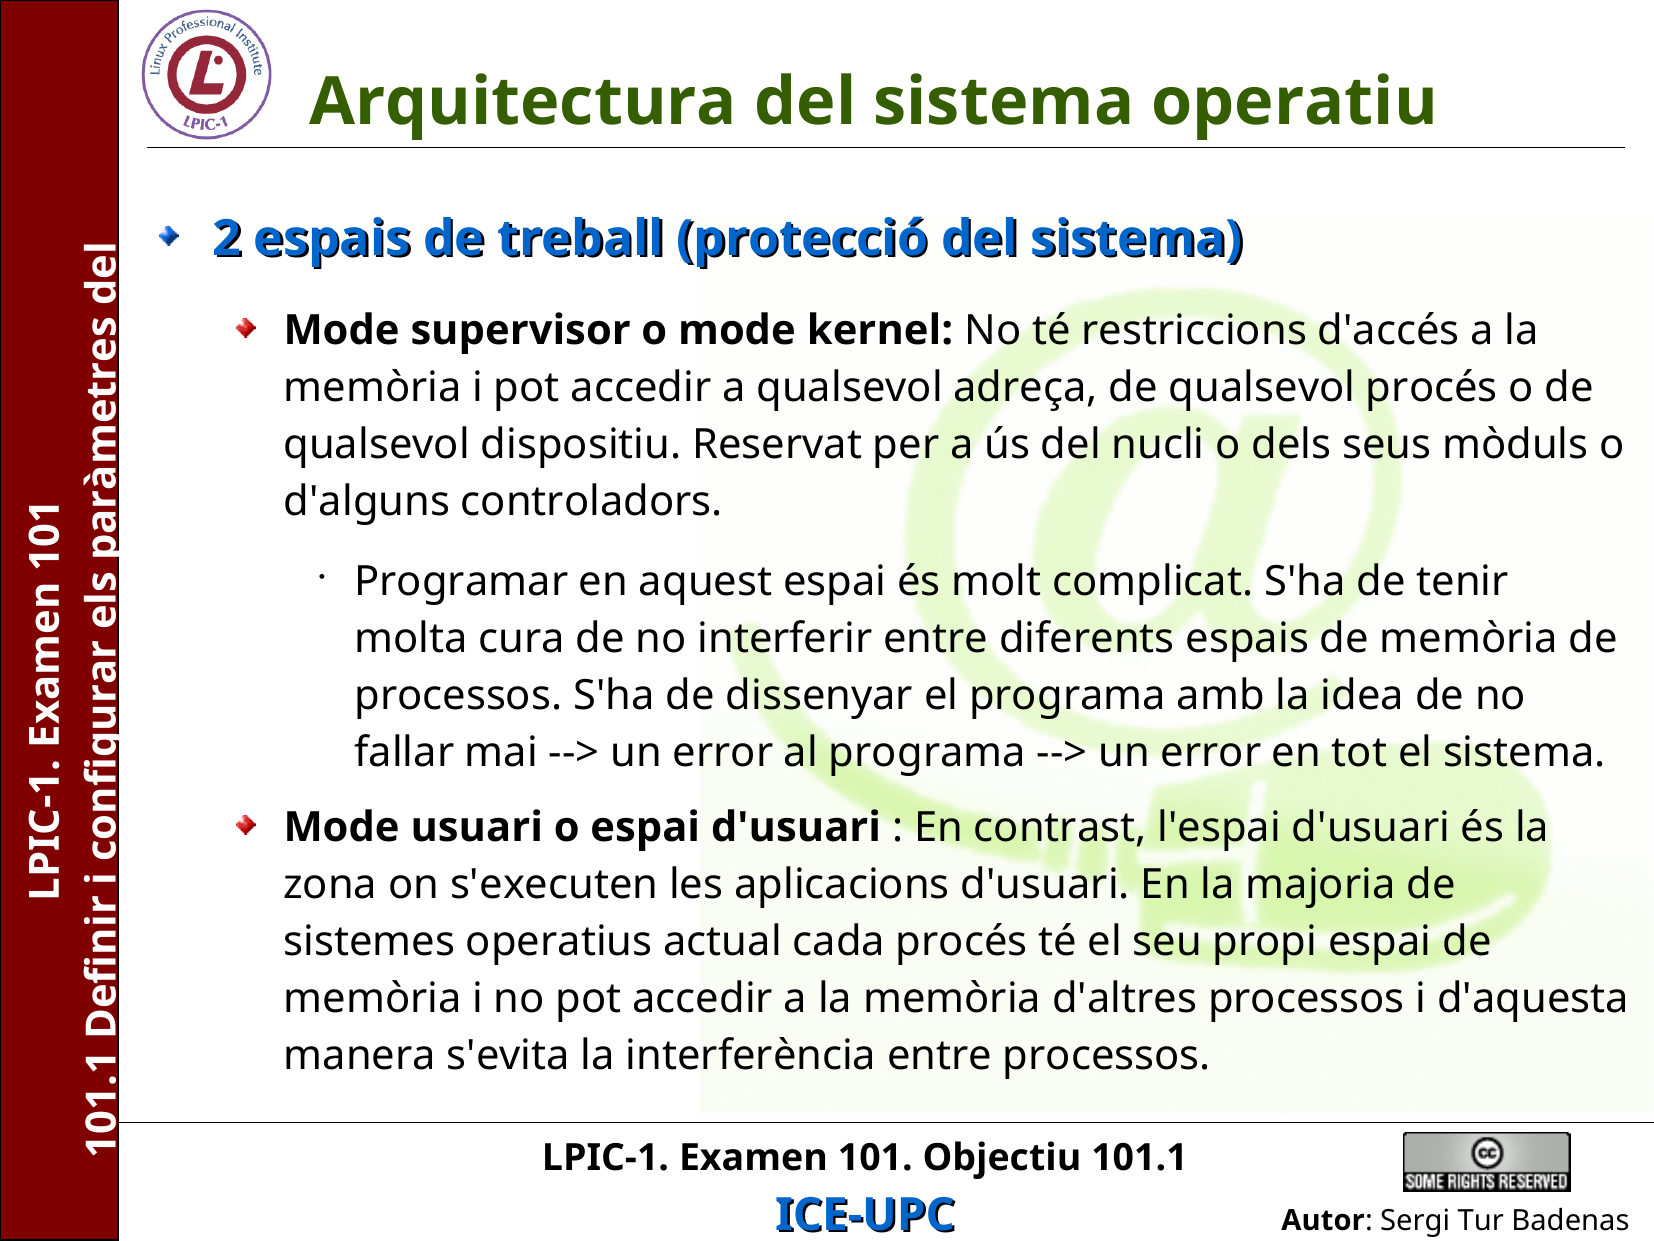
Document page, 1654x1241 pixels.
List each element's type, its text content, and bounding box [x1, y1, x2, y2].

picture [700, 217, 1654, 1113]
list 2 espais de treball (protecció del sistema) Mode supervisor o mode kernel: No té restriccions d'accés a la memòria i pot accedir a qualsevol adreça, de qualsevol procés o de qualsevol dispositiu. Reservat per a ús del nucli o dels seus mòduls o d'alguns controladors. Programar en aquest espai és molt complicat. S'ha de tenir molta cura de no interferir entre diferents espais de memòria de processos. S'ha de dissenyar el programa amb la idea de no fallar mai --> un error al programa --> un error en tot el sistema. Mode usuari o espai d'usuari : En contrast, l'espai d'usuari és la zona on s'executen les aplicacions d'usuari. En la majoria de sistemes operatius actual cada procés té el seu propi espai de memòria i no pot accedir a la memòria d'altres processos i d'aquesta manera s'evita la interferència entre processos. [141, 201, 1630, 1044]
picture [1403, 1132, 1571, 1192]
picture [135, 5, 277, 55]
title Arquitectura del sistema operatiu [129, 55, 1619, 142]
